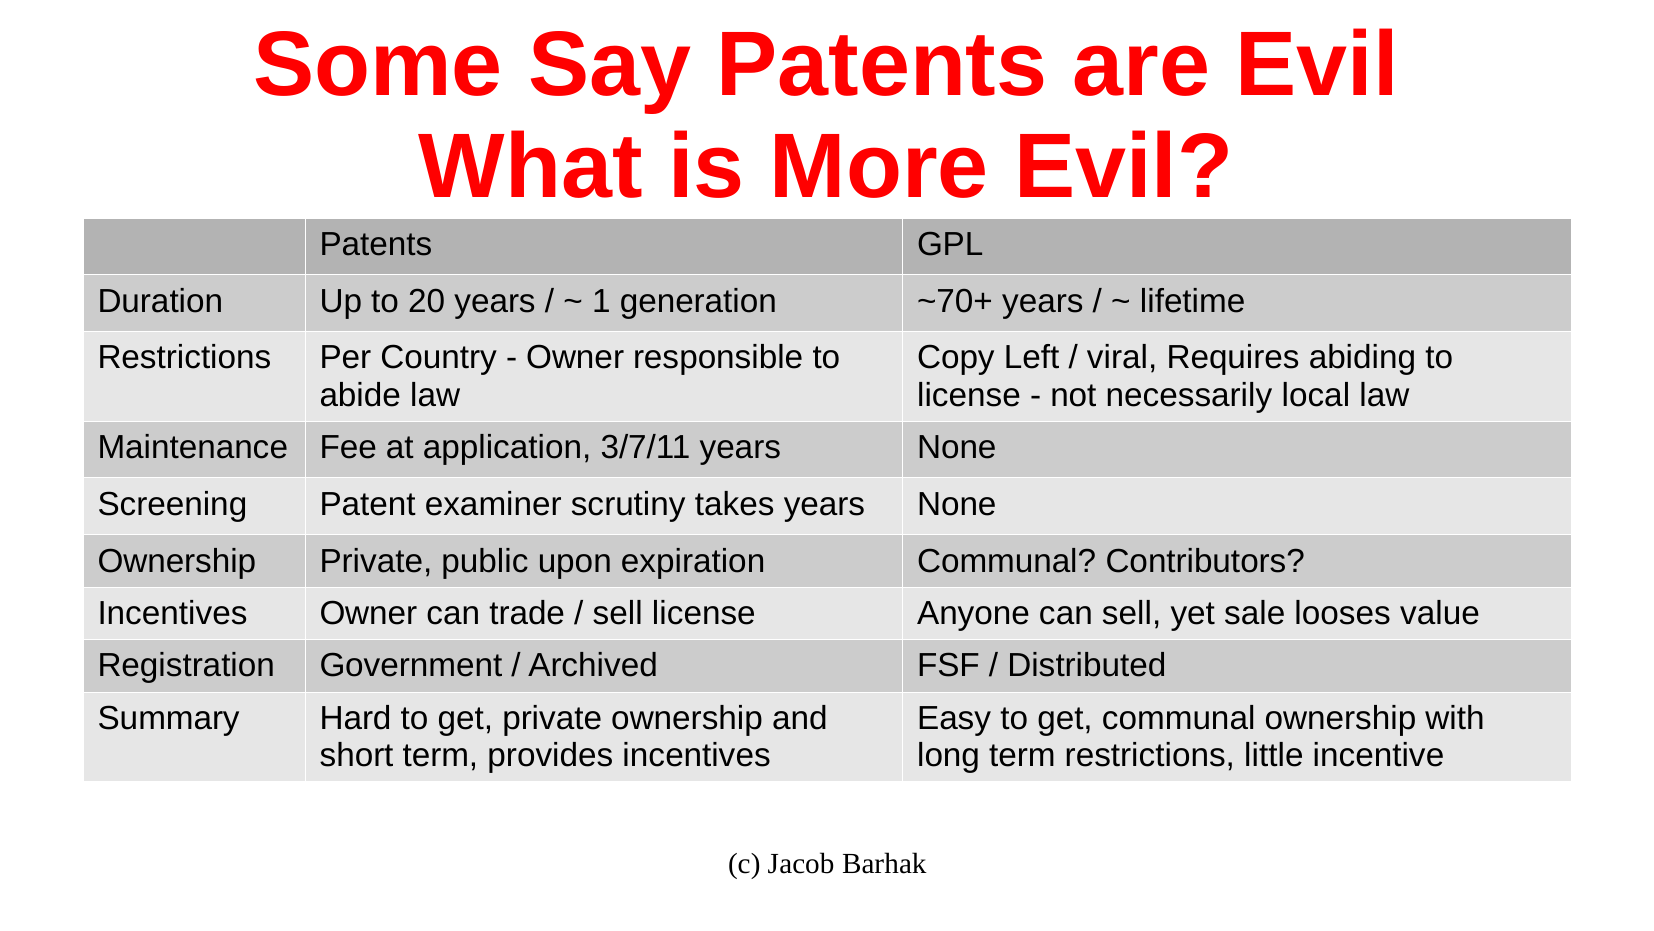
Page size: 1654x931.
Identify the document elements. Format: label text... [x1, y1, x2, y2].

table_cell ~70+ years / ~ lifetime [903, 275, 1571, 331]
table_cell Hard to get, private ownership and short term, provides incentives [306, 693, 902, 781]
table_cell Up to 20 years / ~ 1 generation [306, 275, 902, 331]
table_cell Restrictions [84, 332, 305, 421]
table_cell Per Country - Owner responsible to abide law [306, 332, 902, 421]
table_cell Owner can trade / sell license [306, 588, 902, 639]
table_cell Copy Left / viral, Requires abiding to license - not necessarily local law [903, 332, 1571, 421]
table_cell Summary [84, 693, 305, 781]
table_cell Registration [84, 640, 305, 692]
table_cell FSF / Distributed [903, 640, 1571, 692]
table_cell Patent examiner scrutiny takes years [306, 478, 902, 534]
table_cell Fee at application, 3/7/11 years [306, 422, 902, 477]
table_cell Maintenance [84, 422, 305, 477]
title Some Say Patents are Evil What is More Evil? [82, 12, 1571, 218]
table_cell None [903, 422, 1571, 477]
table_cell Government / Archived [306, 640, 902, 692]
table_cell Screening [84, 478, 305, 534]
table_cell Communal? Contributors? [903, 535, 1571, 587]
table_cell Duration [84, 275, 305, 331]
table_header GPL [903, 219, 1571, 274]
table_header Patents [306, 219, 902, 274]
table_cell Ownership [84, 535, 305, 587]
table_cell Easy to get, communal ownership with long term restrictions, little incentive [903, 693, 1571, 781]
table_header [84, 219, 305, 274]
table_cell Incentives [84, 588, 305, 639]
table_cell None [903, 478, 1571, 534]
table_cell Anyone can sell, yet sale looses value [903, 588, 1571, 639]
table_cell Private, public upon expiration [306, 535, 902, 587]
